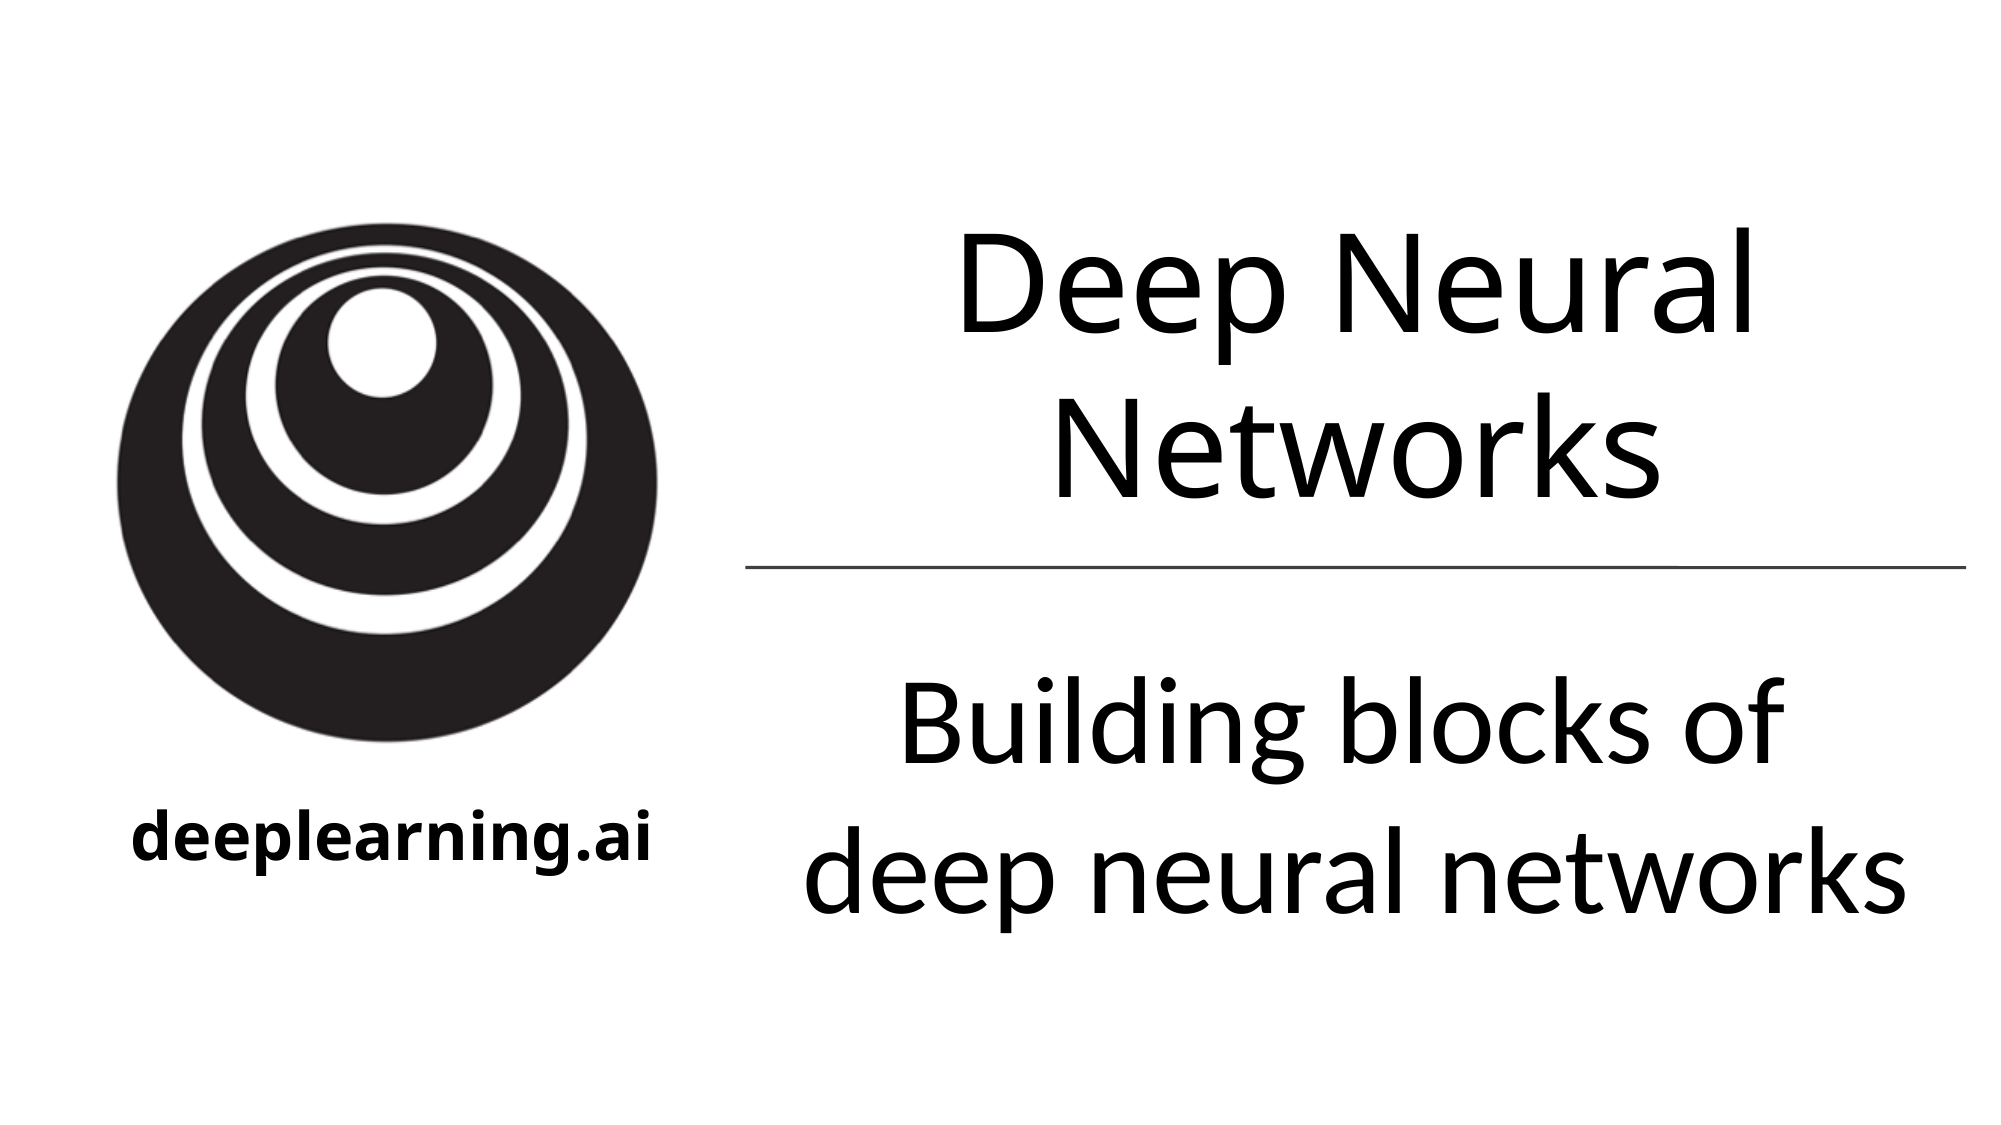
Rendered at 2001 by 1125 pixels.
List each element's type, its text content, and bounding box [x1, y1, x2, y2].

text_box Building blocks of deep neural networks [787, 631, 1925, 947]
text_box Deep Neural Networks [759, 188, 1954, 533]
picture [77, 186, 708, 797]
